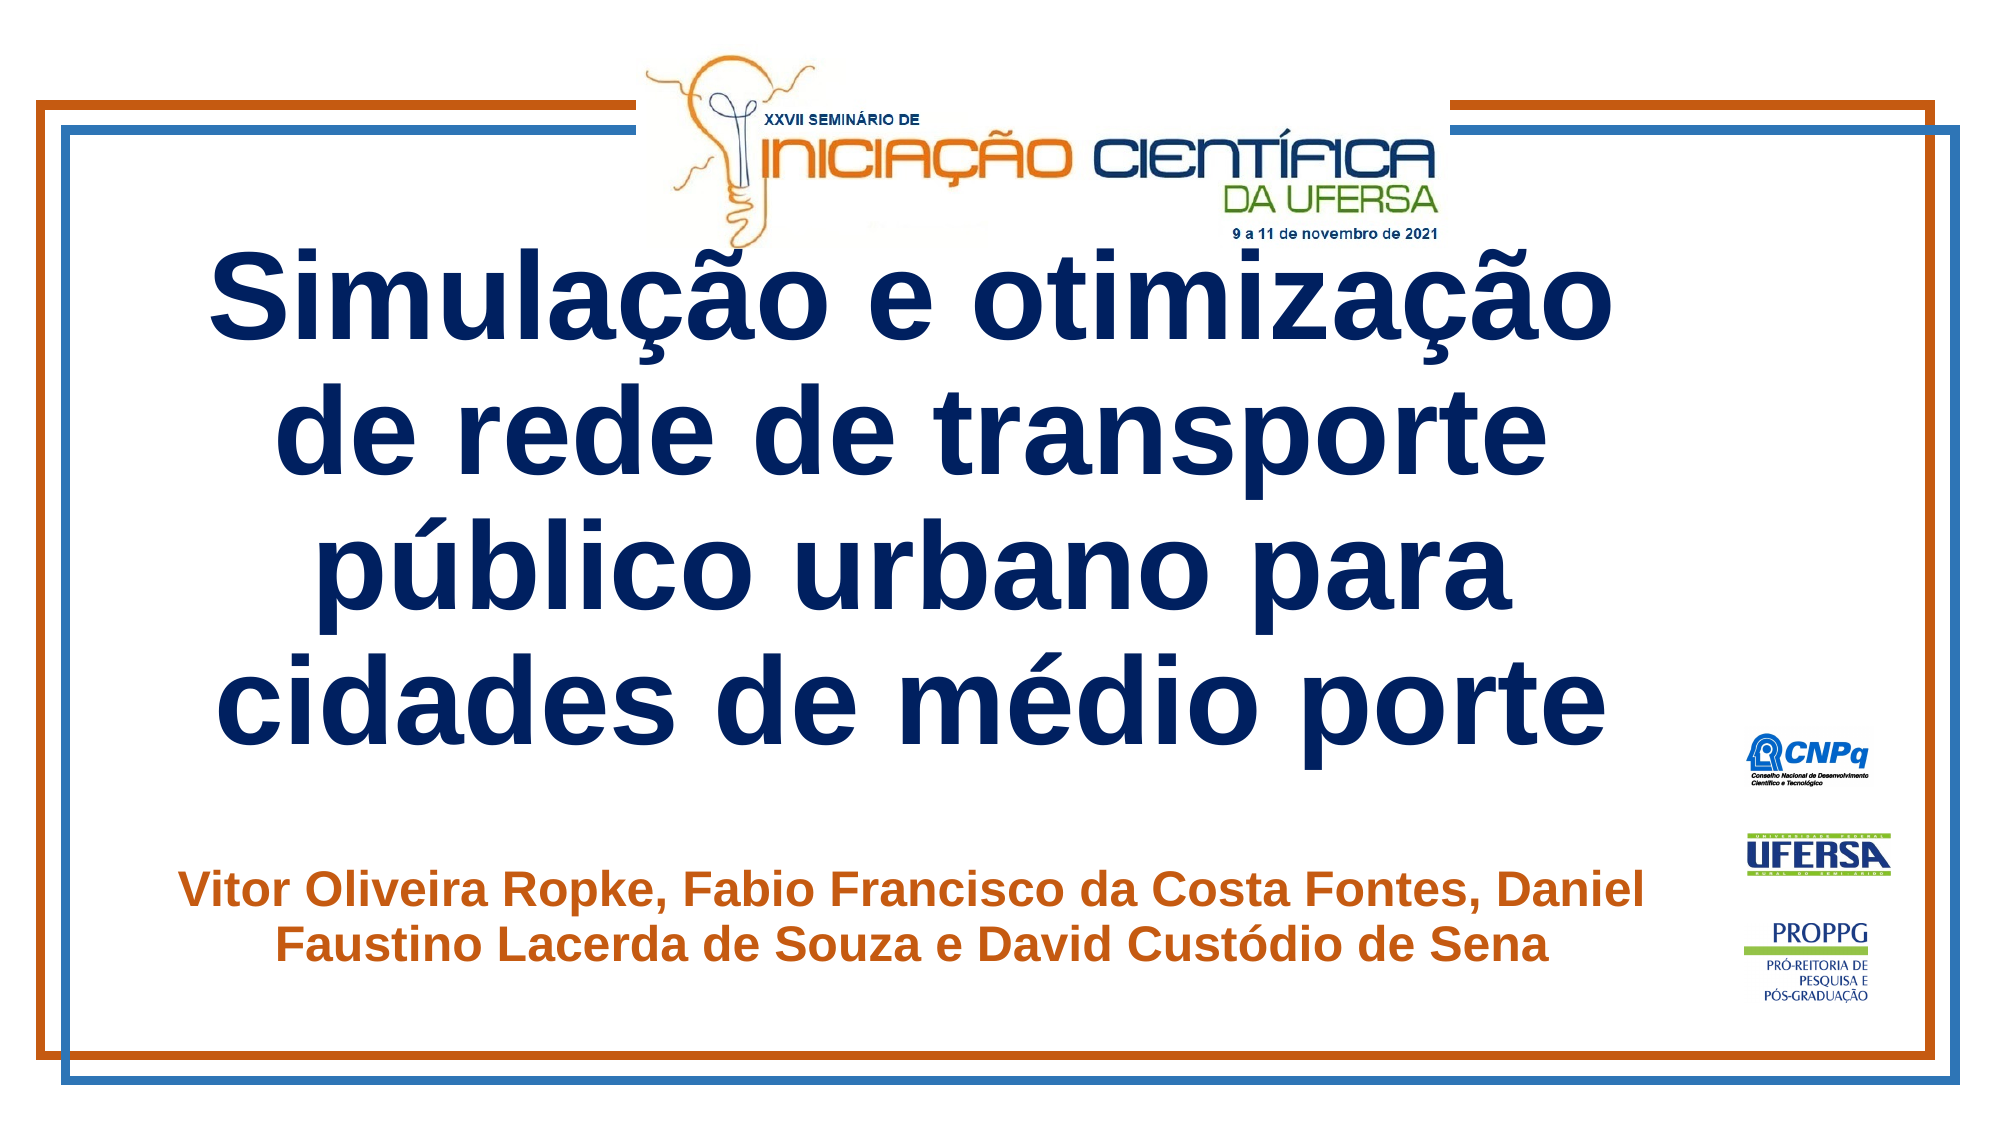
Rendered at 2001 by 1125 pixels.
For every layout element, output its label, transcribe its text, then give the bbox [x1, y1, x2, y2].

subtitle Vitor Oliveira Ropke, Fabio Francisco da Costa Fontes, Daniel Faustino Lacerda de Souza e David Custódio de Sena [162, 856, 1663, 1004]
picture [1747, 833, 1891, 876]
picture [1744, 726, 1874, 787]
title Simulação e otimização de rede de transporte público urbano para cidades de médio porte [162, 265, 1663, 780]
picture [1744, 923, 1868, 1003]
picture [636, 44, 1450, 259]
